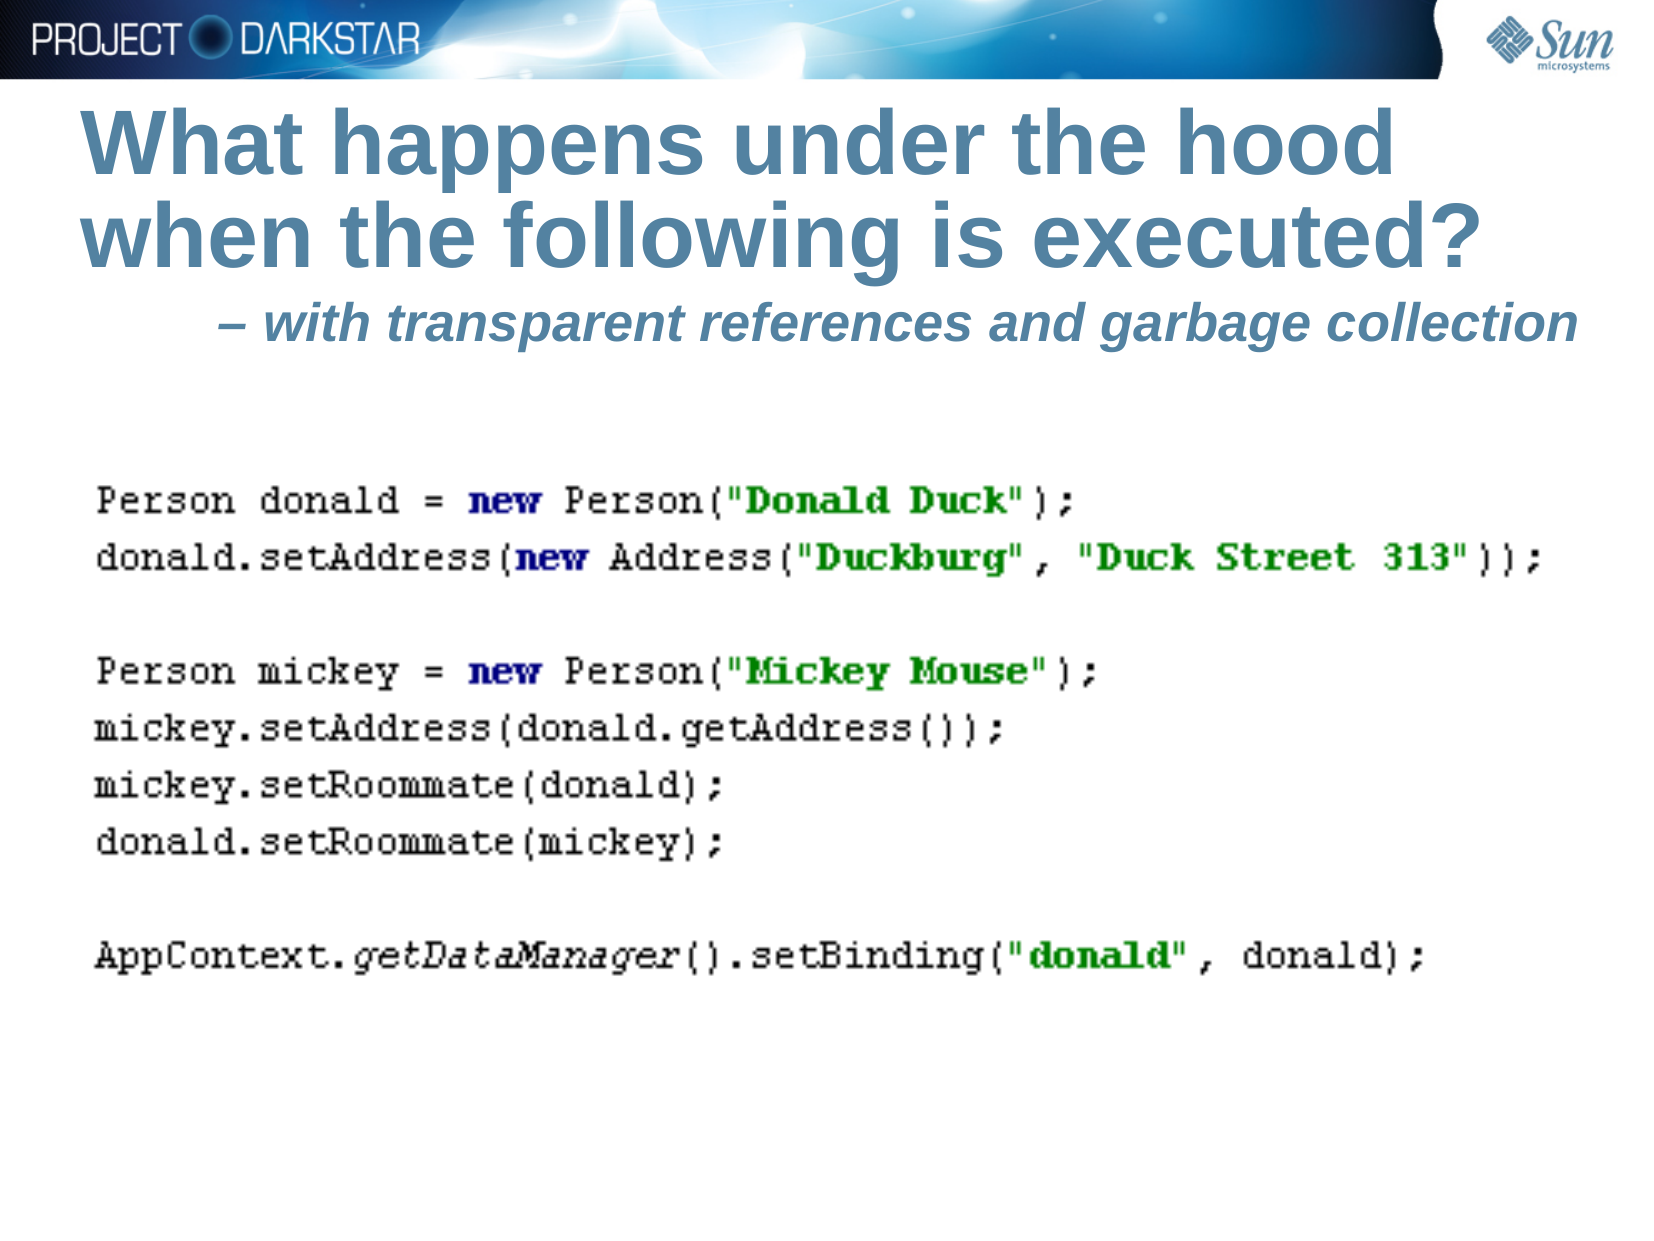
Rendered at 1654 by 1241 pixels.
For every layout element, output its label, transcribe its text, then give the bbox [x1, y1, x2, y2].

picture [0, 0, 1654, 83]
picture [59, 454, 1583, 1016]
title What happens under the hood when the following is executed? [80, 94, 1582, 291]
title – with transparent references and garbage collection [80, 293, 1582, 356]
